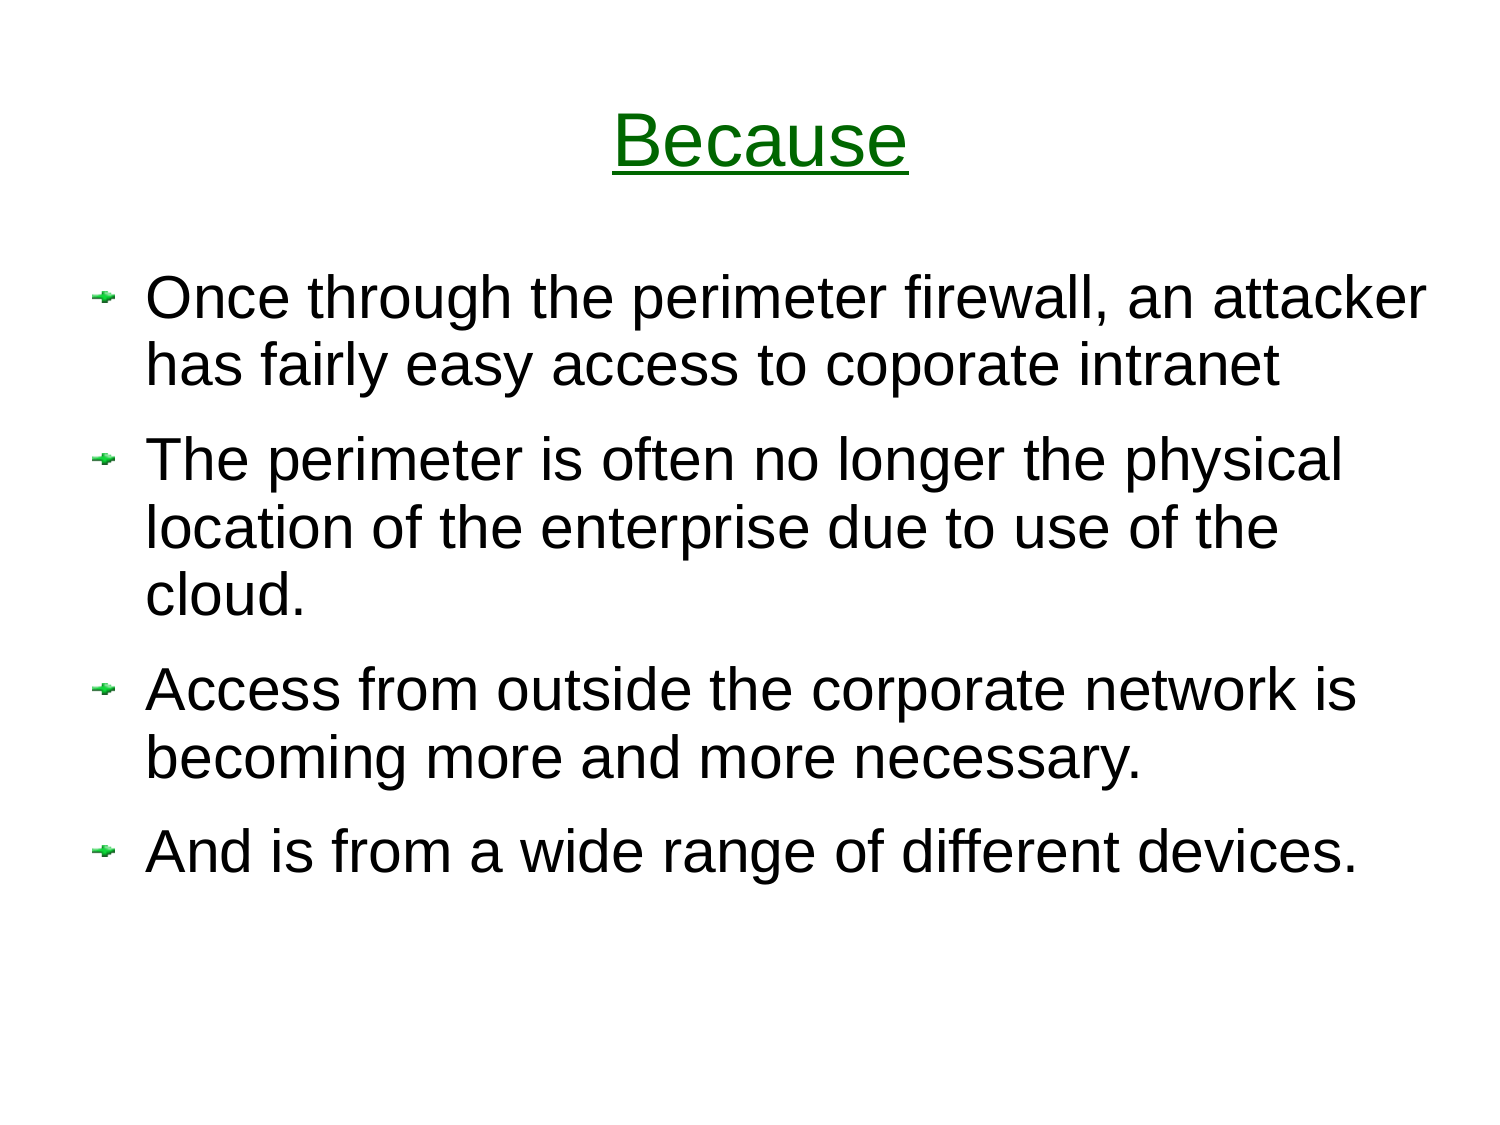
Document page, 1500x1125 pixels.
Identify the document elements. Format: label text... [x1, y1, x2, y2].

title Because [75, 44, 1447, 236]
list Once through the perimeter firewall, an attacker has fairly easy access to coporate intranet The perimeter is often no longer the physical location of the enterprise due to use of the cloud. Access from outside the corporate network is becoming more and more necessary. And is from a wide range of different devices. [75, 263, 1447, 997]
